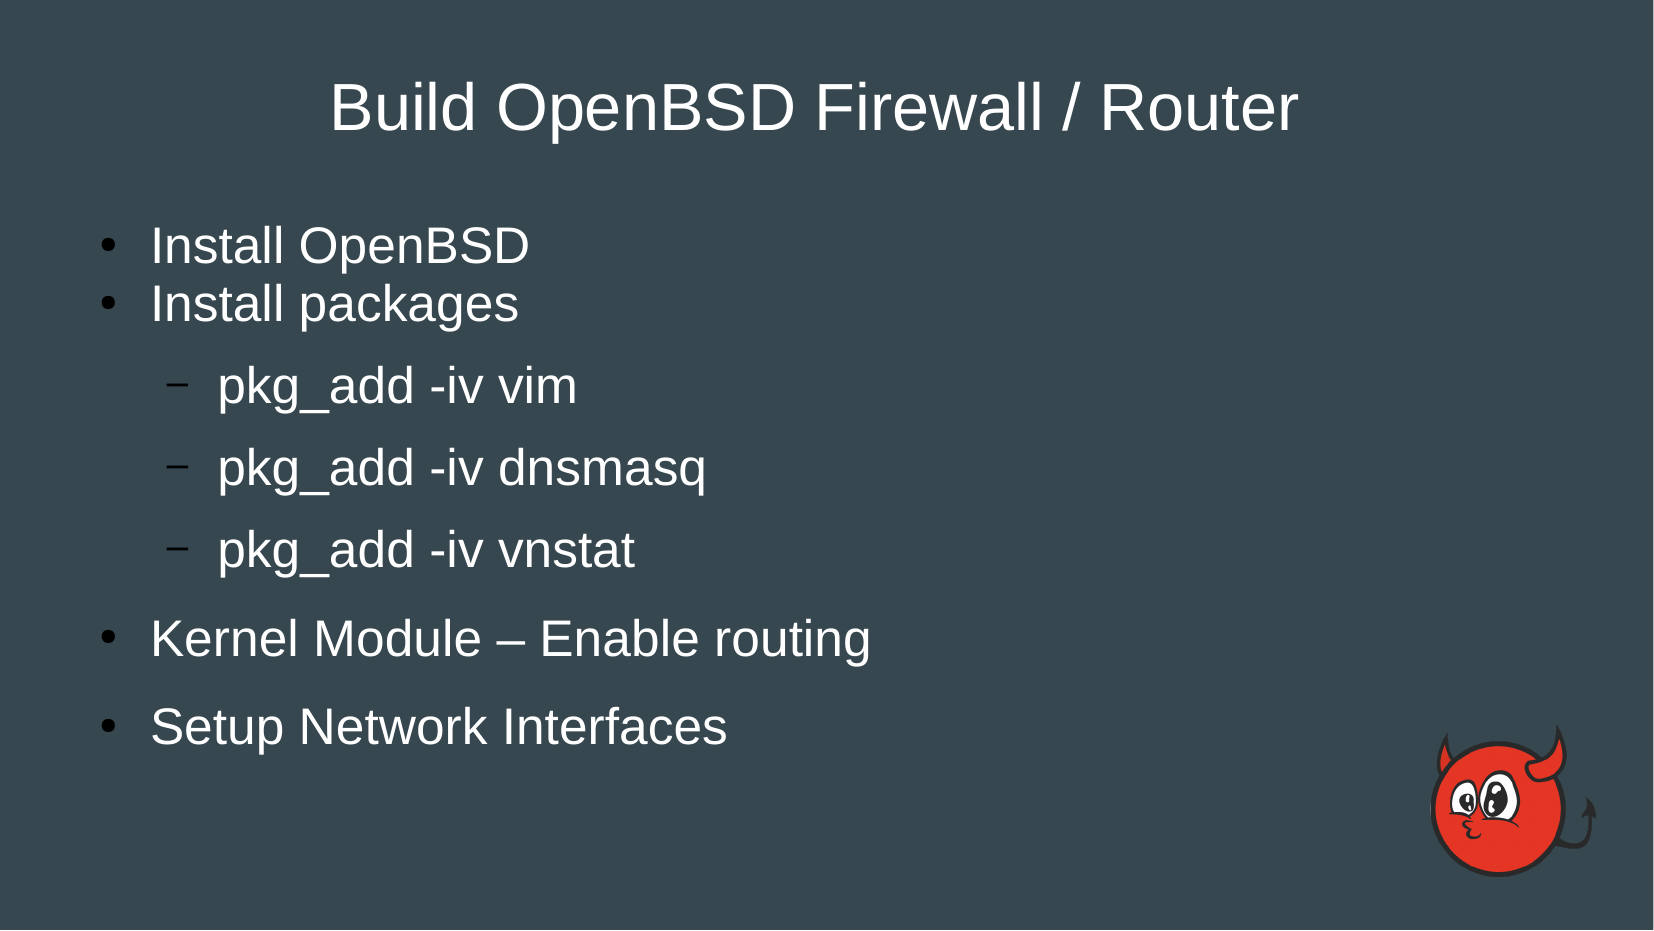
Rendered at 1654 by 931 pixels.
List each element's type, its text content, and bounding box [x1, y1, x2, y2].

title Build OpenBSD Firewall / Router [105, 30, 1525, 186]
picture [1427, 717, 1598, 888]
list Install OpenBSD Install packages pkg_add -iv vim pkg_add -iv dnsmasq pkg_add -iv vnstat Kernel Module – Enable routing Setup Network Interfaces [82, 217, 1571, 757]
